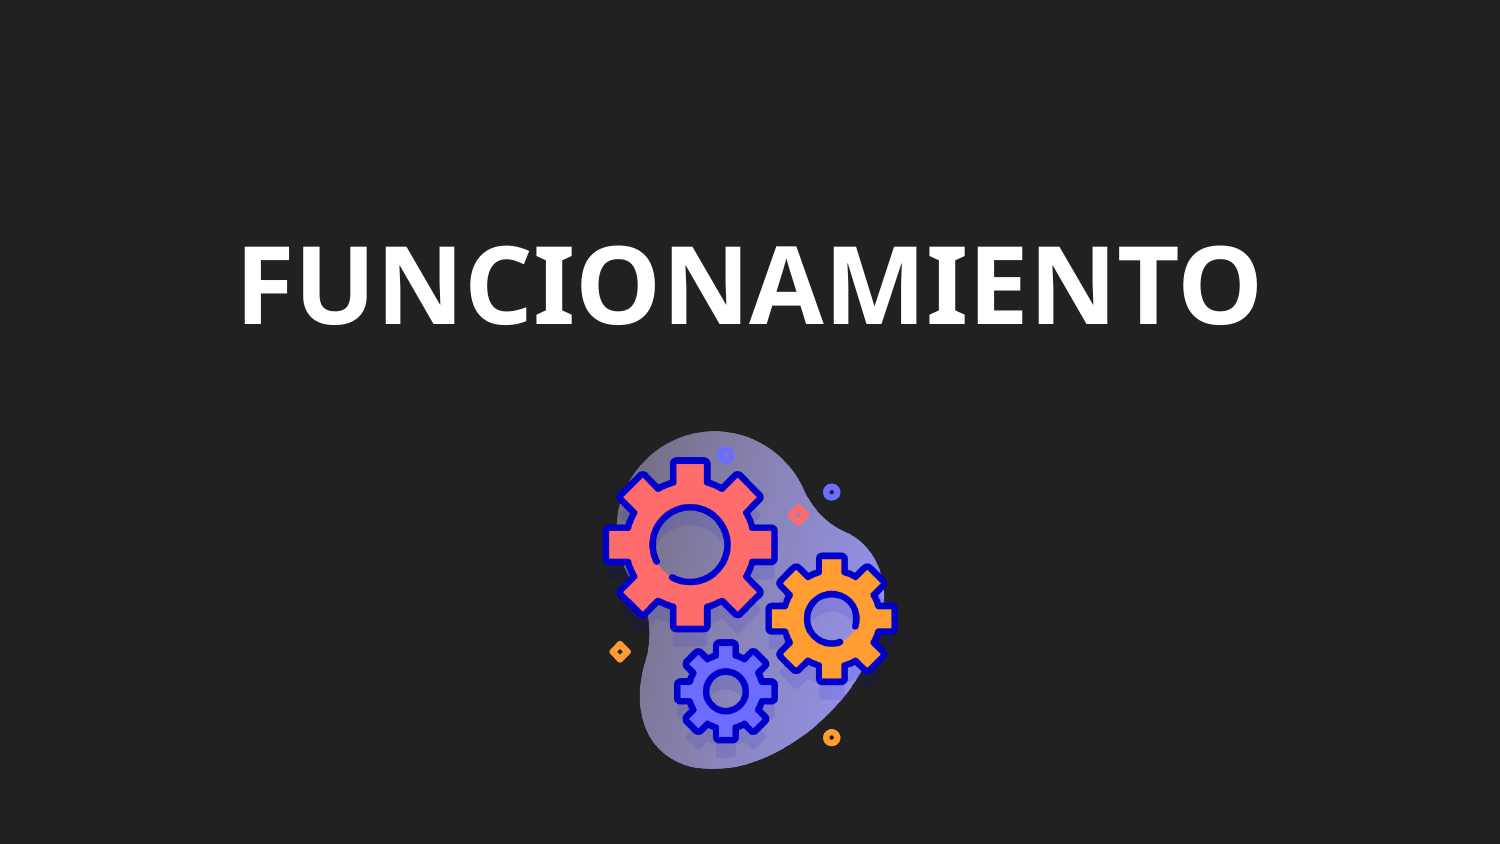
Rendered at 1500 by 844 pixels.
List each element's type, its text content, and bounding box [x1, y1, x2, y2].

title FUNCIONAMIENTO [51, 35, 1449, 372]
picture [581, 431, 919, 769]
